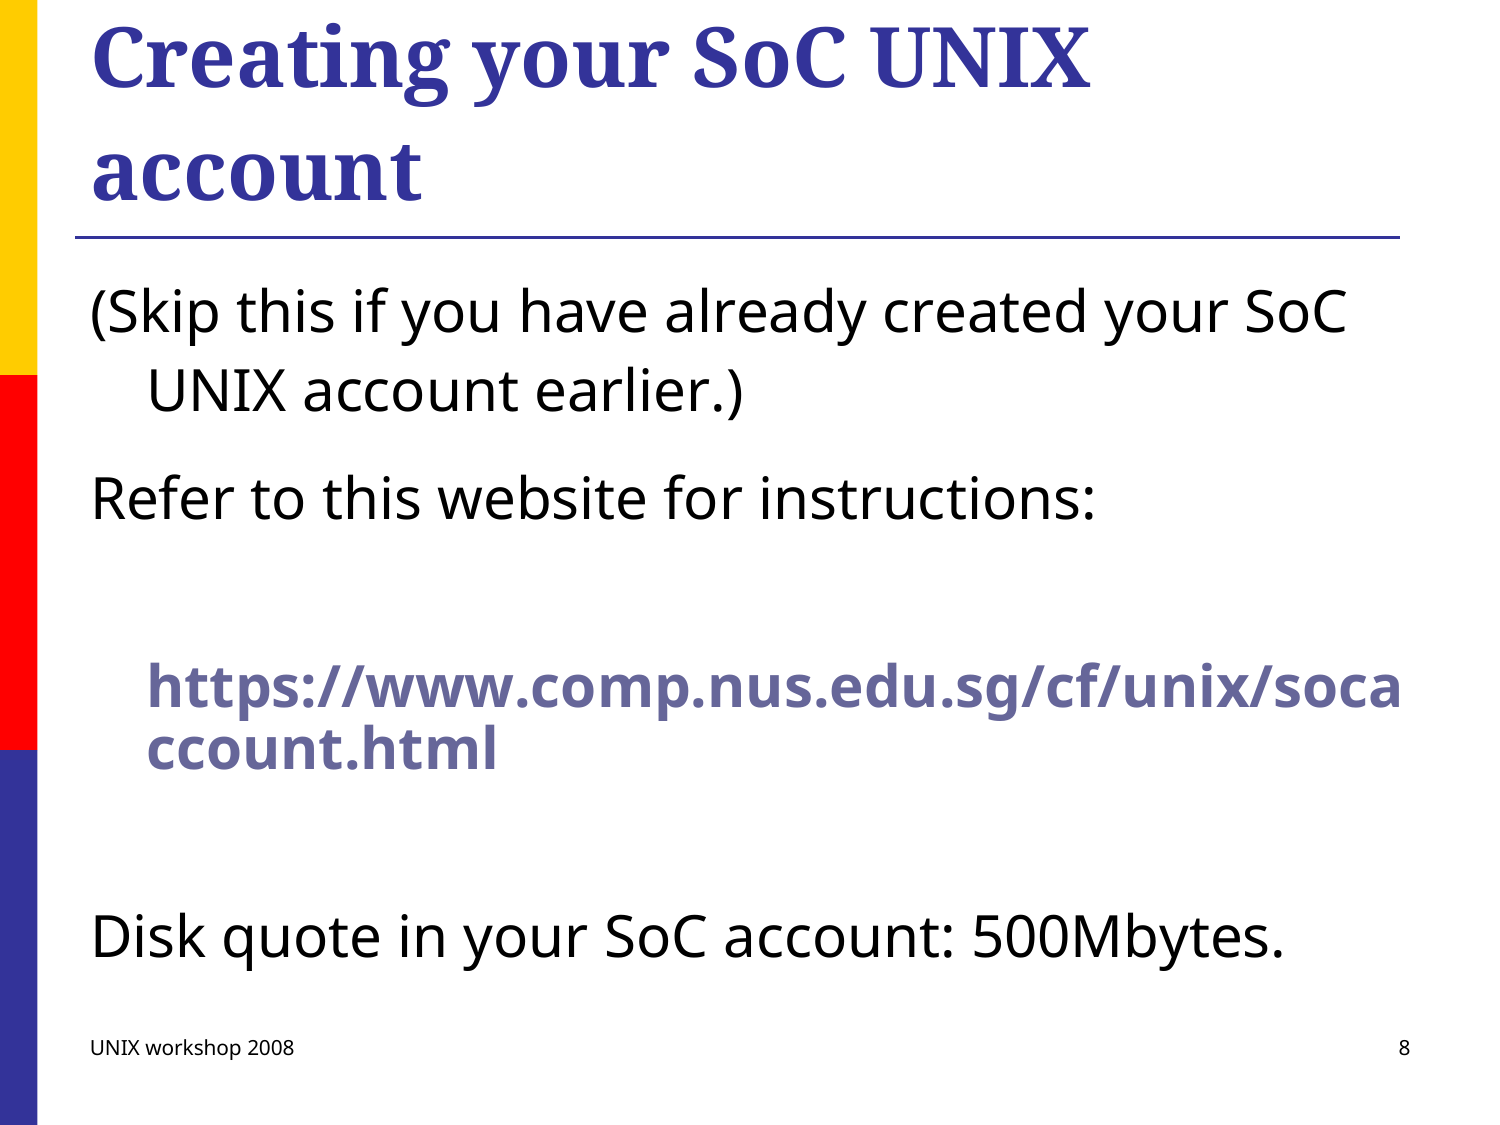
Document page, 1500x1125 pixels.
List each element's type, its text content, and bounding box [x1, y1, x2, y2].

title Creating your SoC UNIX account [75, 45, 1426, 233]
text_box UNIX workshop 2008 [74, 1025, 426, 1101]
text_box <number> [1074, 1025, 1426, 1101]
list (Skip this if you have already created your SoC UNIX account earlier.) Refer to this website for instructions: https://www.comp.nus.edu.sg/cf/unix/socaccount.html Disk quote in your SoC account: 500Mbytes. [75, 262, 1426, 1025]
